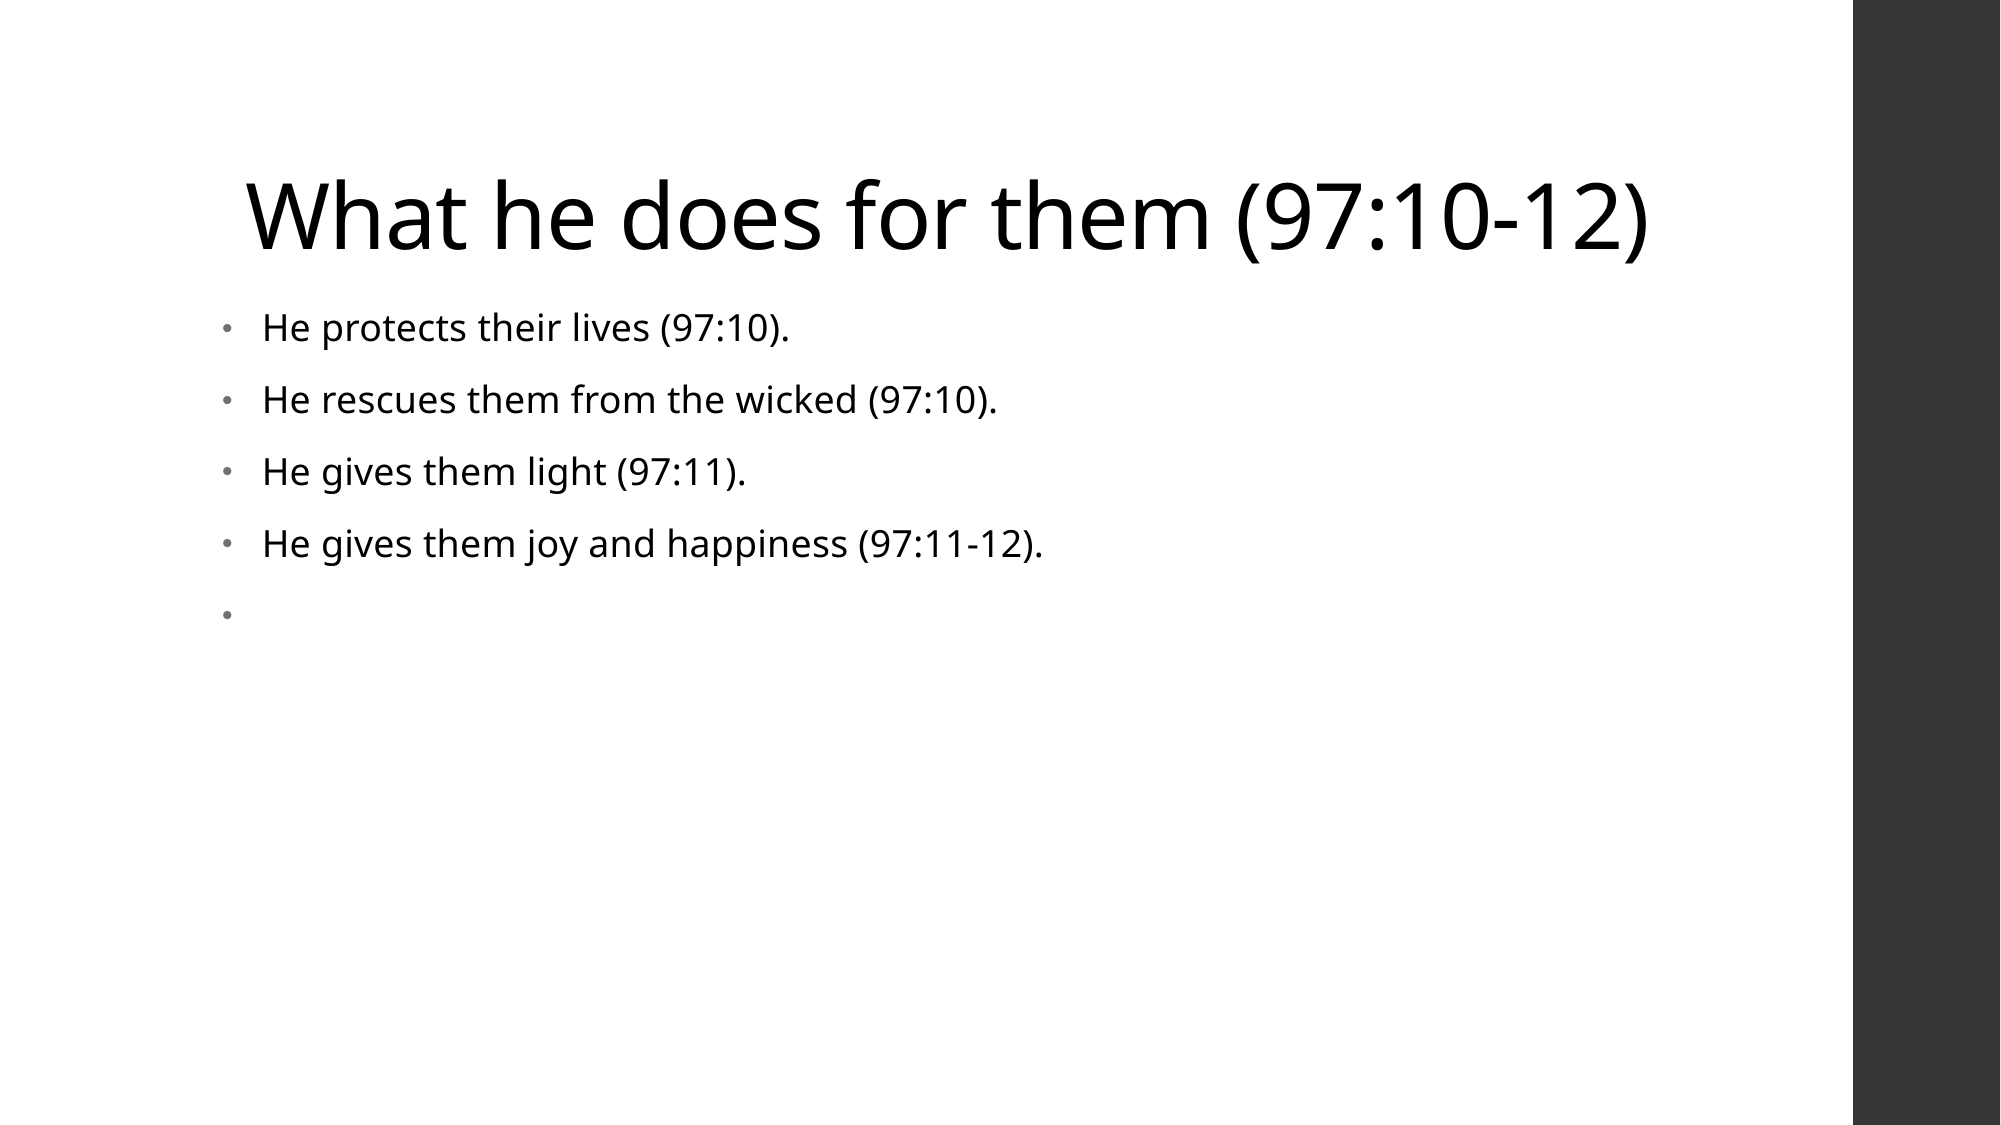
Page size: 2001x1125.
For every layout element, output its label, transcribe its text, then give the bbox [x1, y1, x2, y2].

list He protects their lives (97:10). He rescues them from the wicked (97:10). He gives them light (97:11). He gives them joy and happiness (97:11-12). [206, 299, 1617, 1014]
title What he does for them (97:10-12) [206, 60, 1797, 278]
